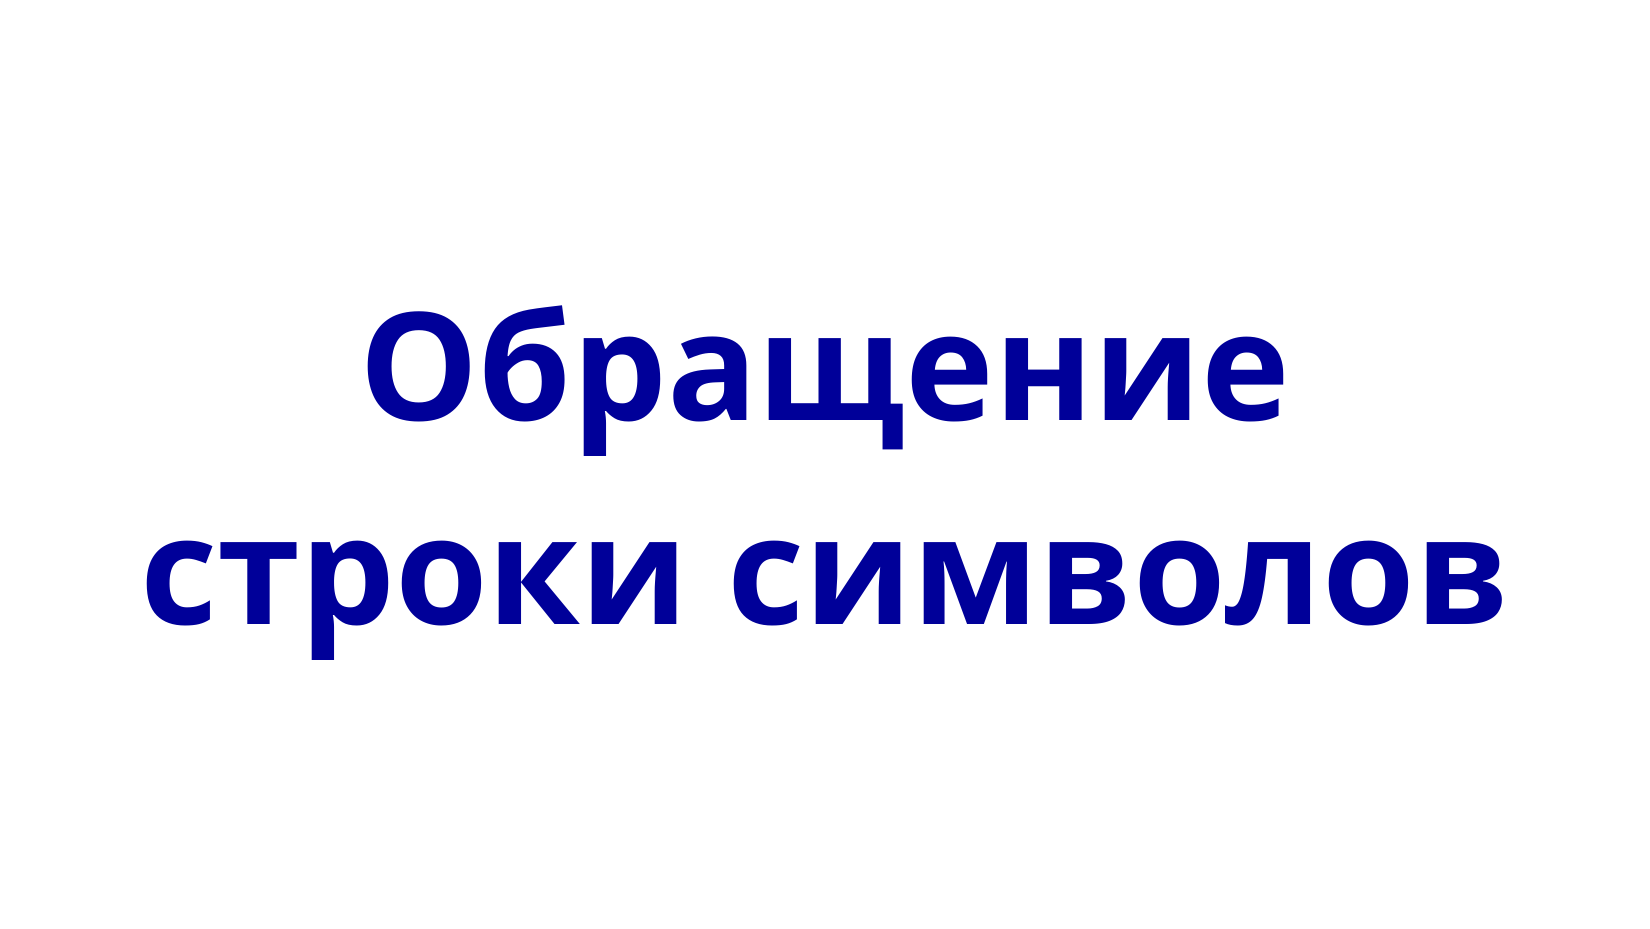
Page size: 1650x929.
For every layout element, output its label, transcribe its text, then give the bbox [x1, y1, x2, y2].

subtitle Обращение строки символов [0, 0, 1650, 929]
